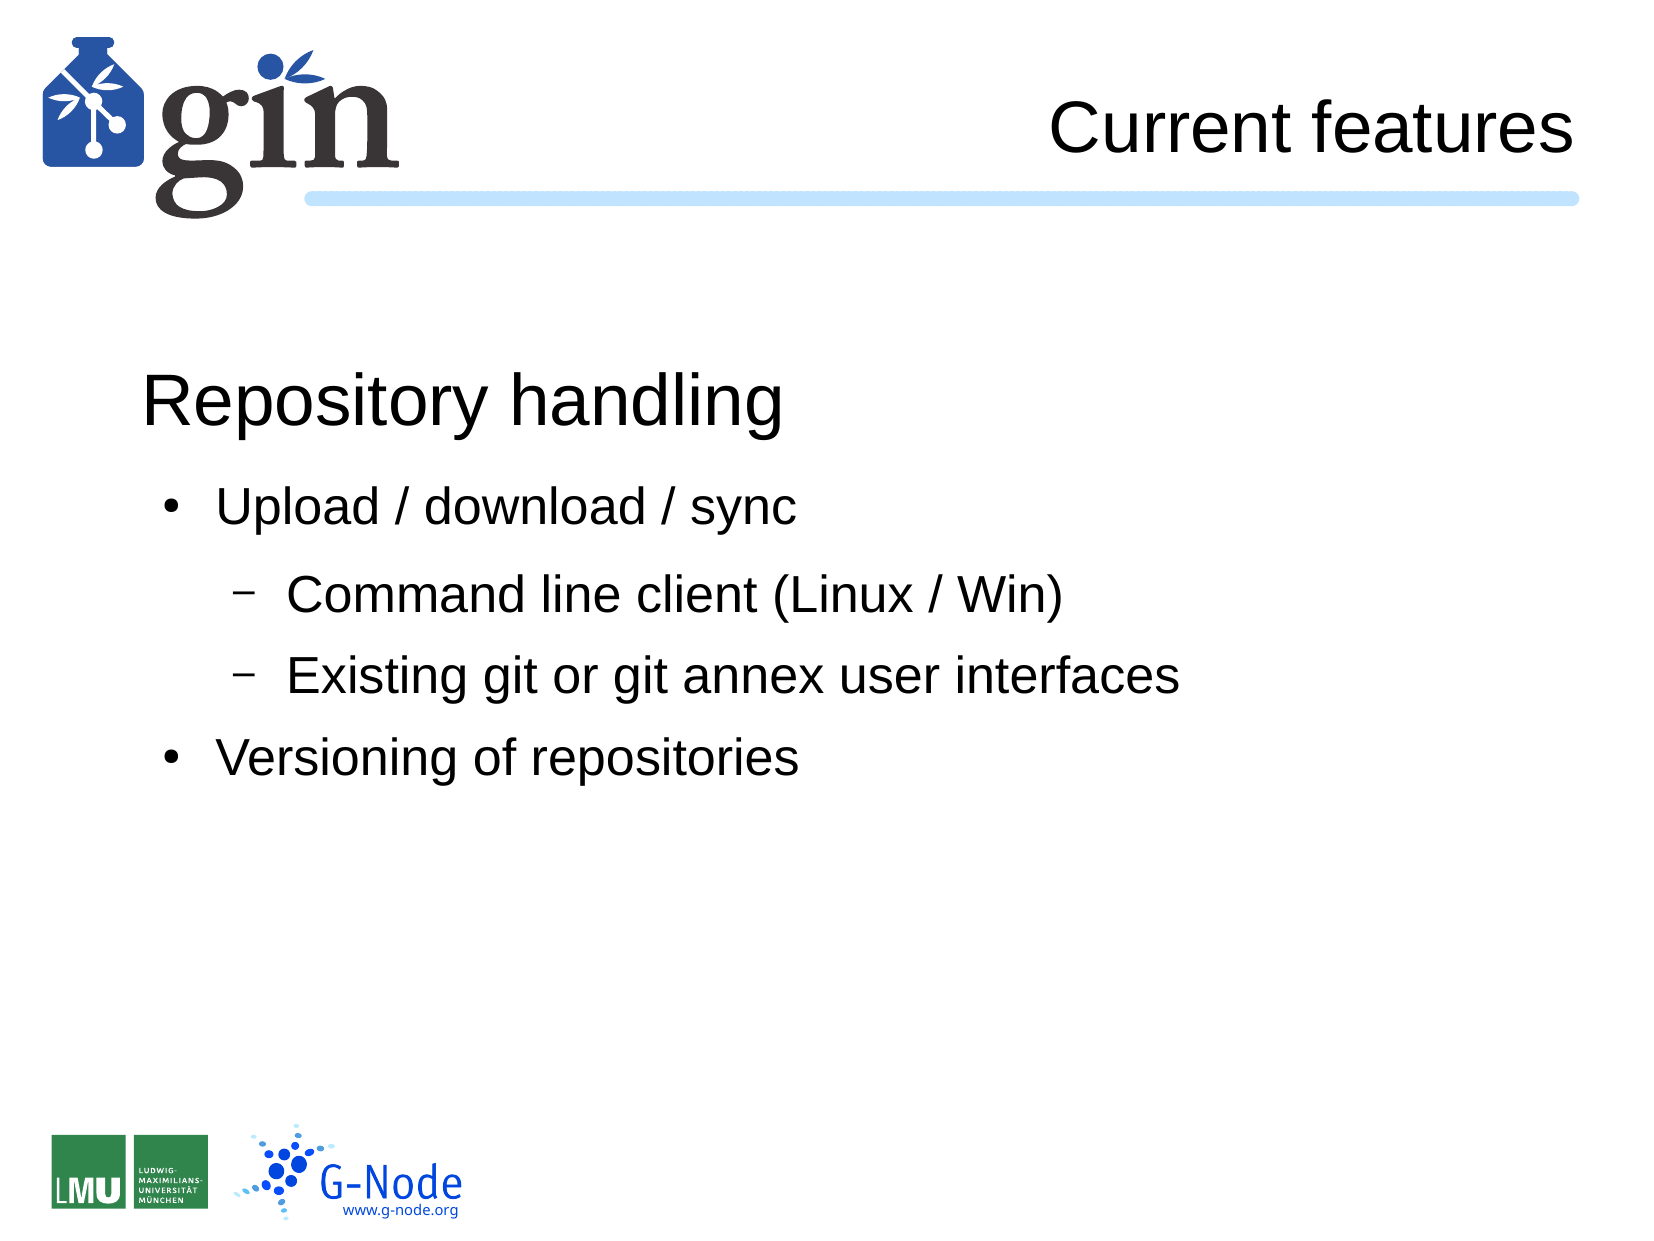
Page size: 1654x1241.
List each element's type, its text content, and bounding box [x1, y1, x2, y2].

list Upload / download / sync Command line client (Linux / Win) Existing git or git annex user interfaces Versioning of repositories [144, 477, 1486, 826]
list Repository handling [140, 359, 1630, 446]
picture [33, 30, 409, 224]
text_box Current features [87, 30, 1576, 226]
